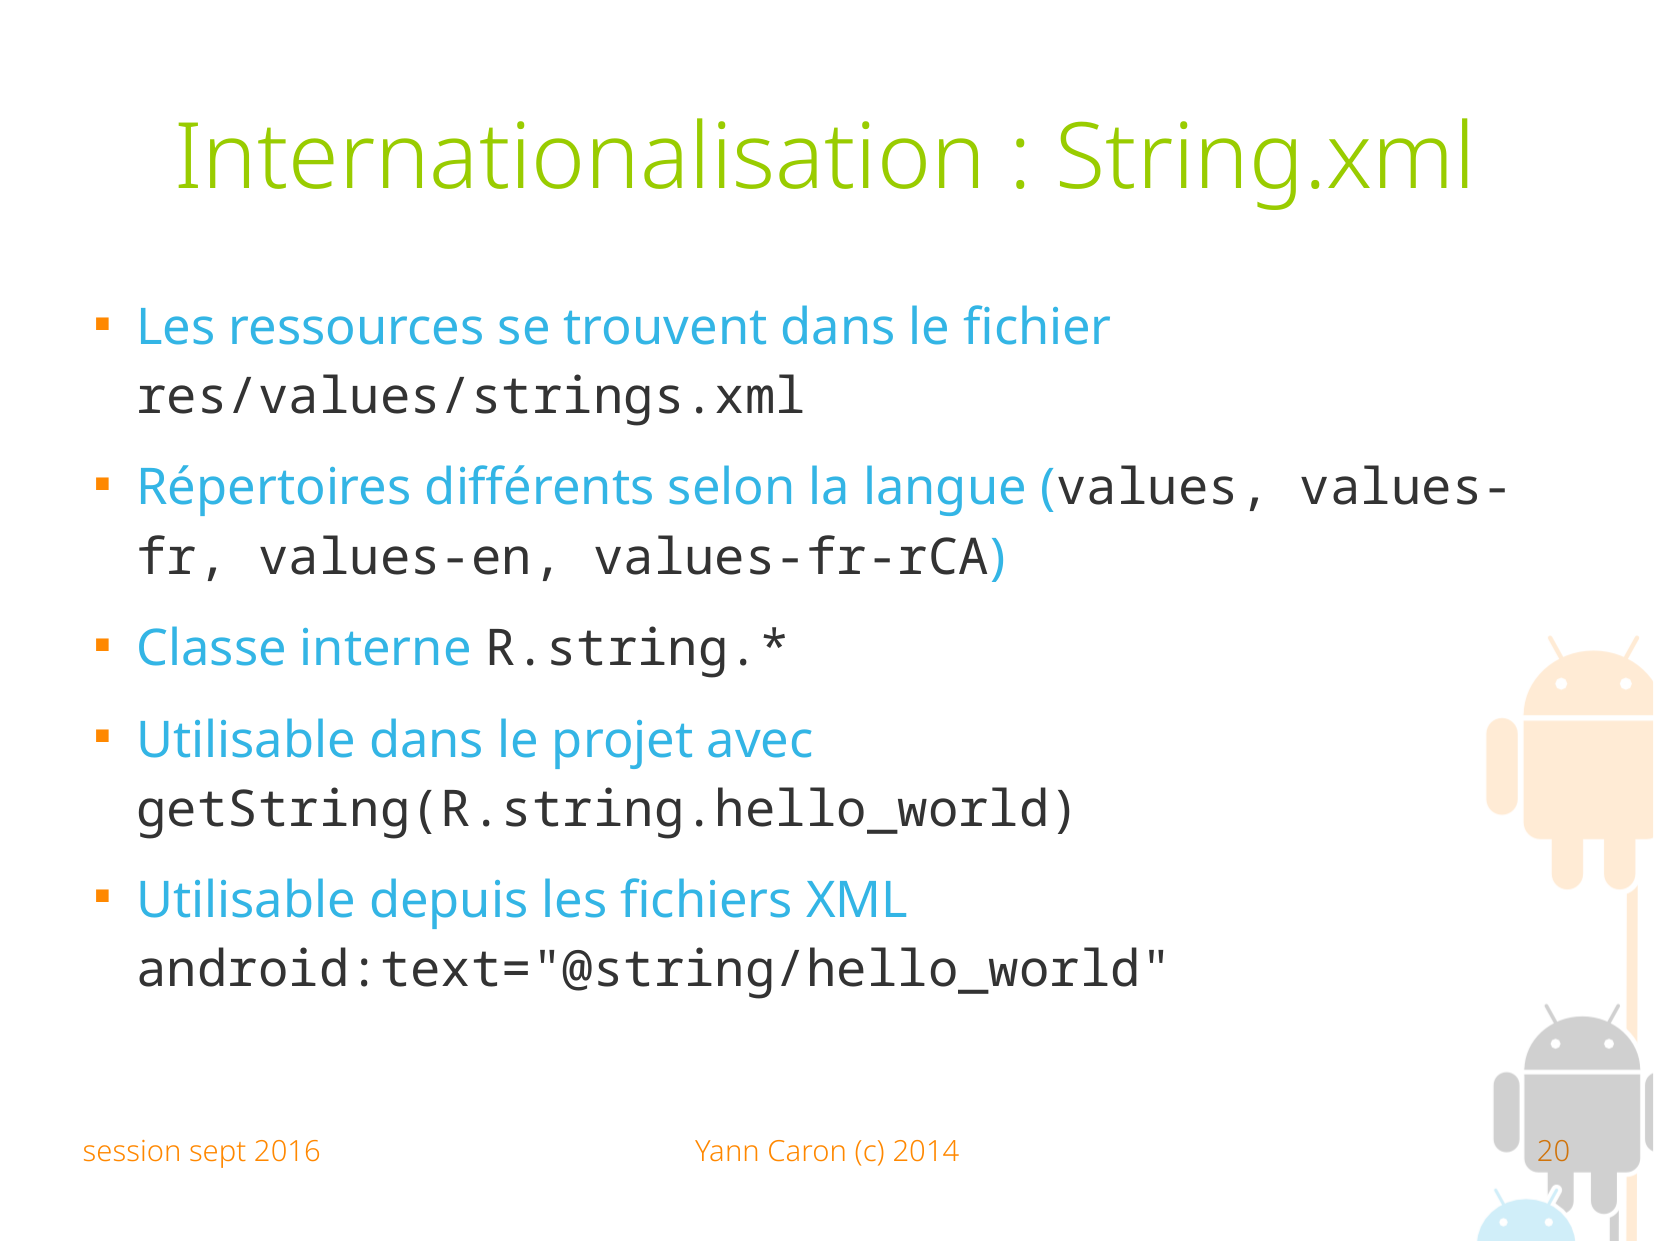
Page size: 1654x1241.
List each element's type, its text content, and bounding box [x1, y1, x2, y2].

list Les ressources se trouvent dans le fichier res/values/strings.xml Répertoires différents selon la langue (values, values-fr, values-en, values-fr-rCA) Classe interne R.string.* Utilisable dans le projet avec getString(R.string.hello_world) Utilisable depuis les fichiers XML android:text="@string/hello_world" [82, 290, 1571, 1010]
title Internationalisation : String.xml [82, 49, 1571, 257]
picture [240, 423, 1654, 1241]
